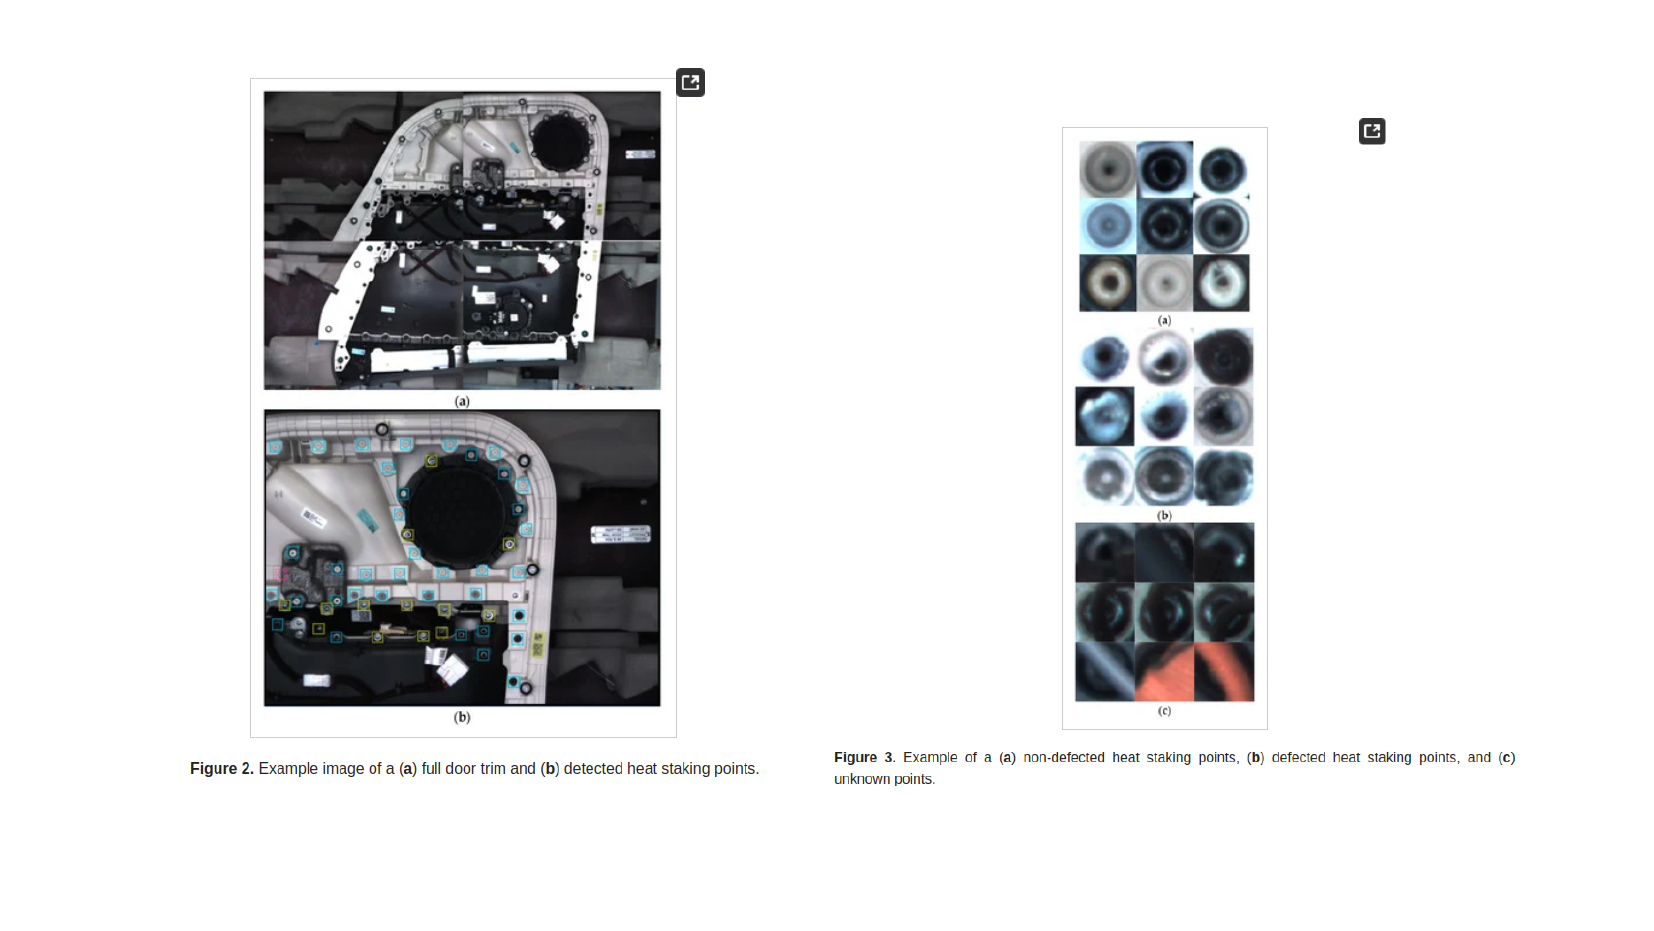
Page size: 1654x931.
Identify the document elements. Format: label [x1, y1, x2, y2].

picture [123, 58, 1562, 792]
